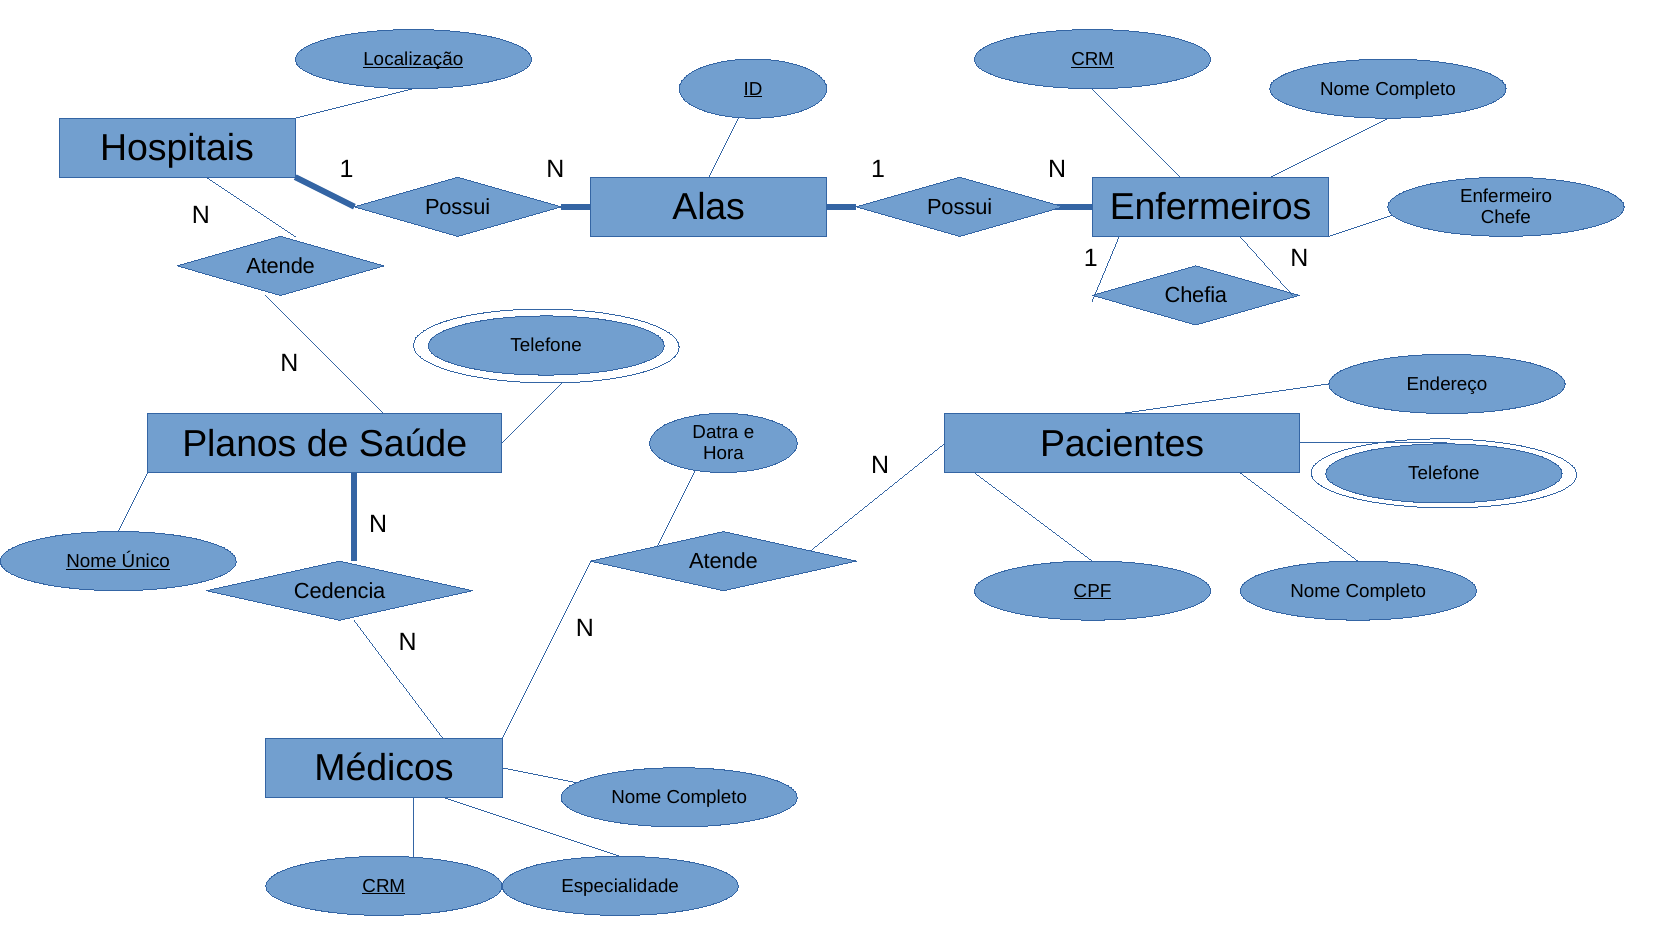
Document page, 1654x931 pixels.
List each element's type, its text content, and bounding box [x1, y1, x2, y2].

text_box Nome Completo [1240, 561, 1477, 621]
text_box Nome Completo [1269, 59, 1507, 119]
text_box Nome Completo [561, 767, 798, 827]
text_box Enfermeiros [1092, 177, 1329, 237]
text_box Possui [355, 177, 561, 237]
text_box Hospitais [59, 118, 296, 178]
text_box 1 [856, 147, 916, 191]
text_box Possui [856, 177, 1064, 237]
text_box Nome Único [0, 531, 237, 591]
text_box Pacientes [944, 413, 1300, 473]
text_box N [561, 606, 621, 650]
text_box Atende [590, 531, 857, 591]
text_box N [531, 147, 591, 191]
text_box Alas [590, 177, 827, 237]
text_box CRM [974, 29, 1211, 89]
text_box N [1275, 236, 1335, 280]
text_box 1 [1068, 236, 1128, 280]
text_box Telefone [1325, 443, 1563, 503]
text_box Médicos [265, 738, 503, 798]
text_box Cedencia [206, 561, 473, 621]
text_box N [383, 620, 443, 663]
text_box ID [679, 59, 827, 119]
text_box Telefone [428, 315, 665, 376]
text_box Datra e Hora [649, 413, 798, 473]
text_box CRM [265, 856, 502, 916]
text_box CPF [974, 561, 1211, 621]
text_box 1 [324, 147, 384, 191]
text_box N [354, 501, 414, 545]
text_box Planos de Saúde [147, 413, 502, 473]
text_box N [177, 193, 237, 237]
text_box N [1033, 147, 1093, 191]
text_box Atende [177, 236, 384, 296]
text_box Localização [295, 29, 532, 89]
text_box Especialidade [502, 856, 739, 916]
text_box Endereço [1328, 354, 1566, 414]
text_box N [856, 442, 916, 486]
text_box Chefia [1092, 265, 1300, 325]
text_box N [265, 341, 325, 384]
text_box Enfermeiro Chefe [1387, 177, 1625, 237]
